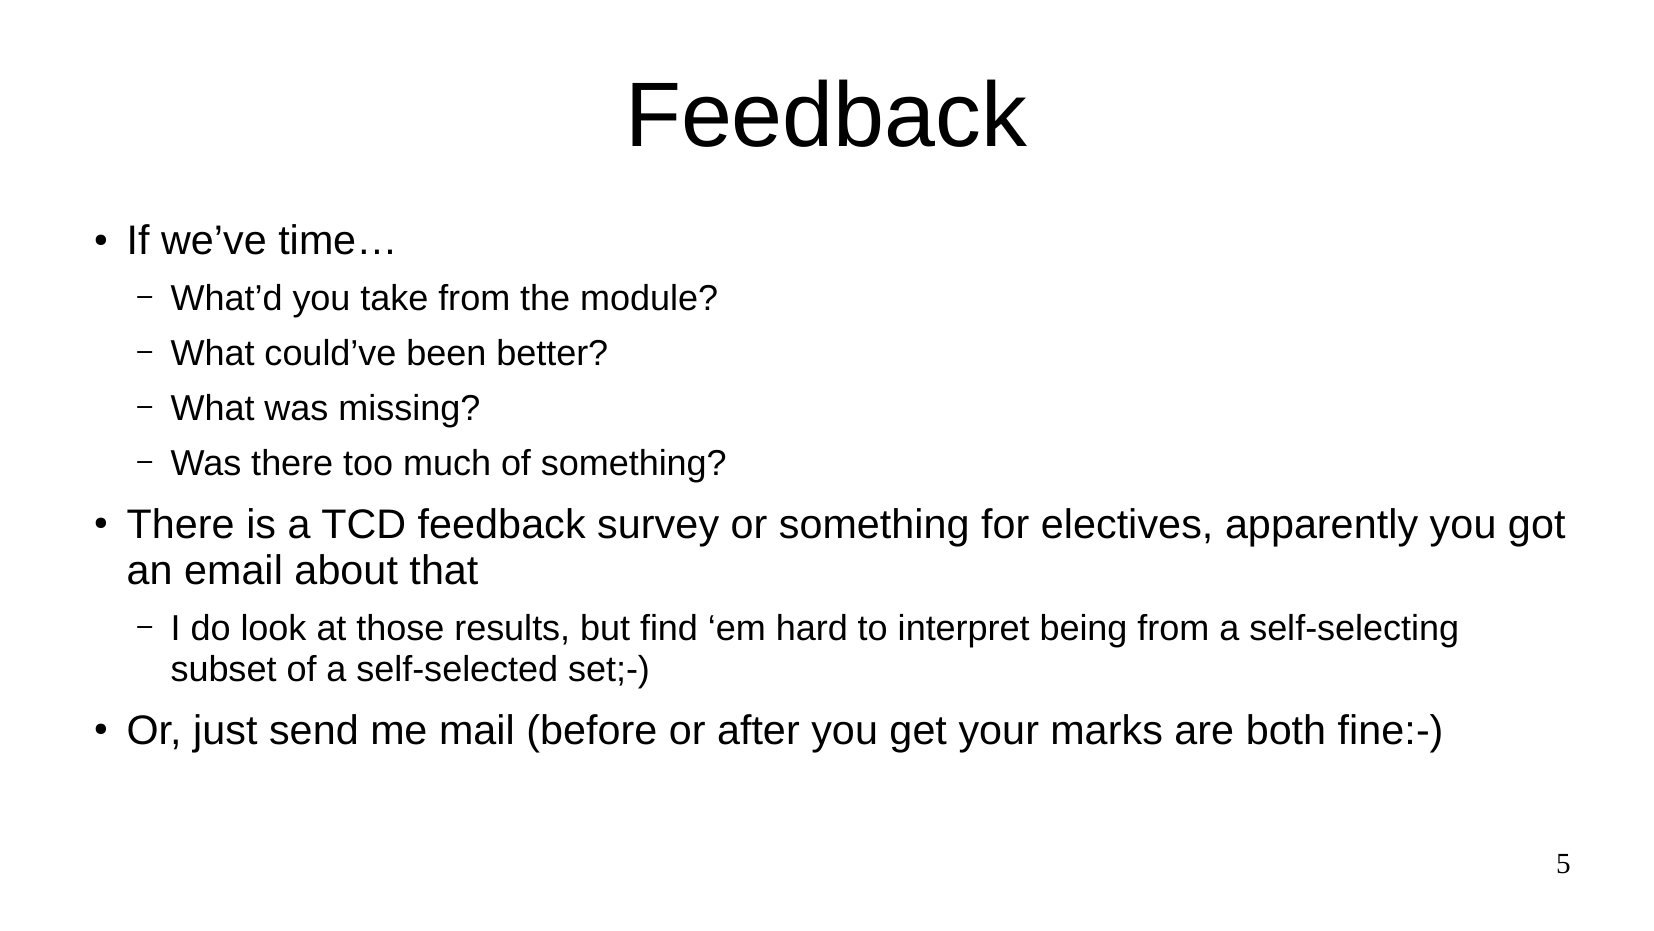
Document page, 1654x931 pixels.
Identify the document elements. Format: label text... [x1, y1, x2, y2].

title Feedback [82, 37, 1571, 193]
list If we’ve time… What’d you take from the module? What could’ve been better? What was missing? Was there too much of something? There is a TCD feedback survey or something for electives, apparently you got an email about that I do look at those results, but find ‘em hard to interpret being from a self-selecting subset of a self-selected set;-) Or, just send me mail (before or after you get your marks are both fine:-) [82, 217, 1571, 758]
